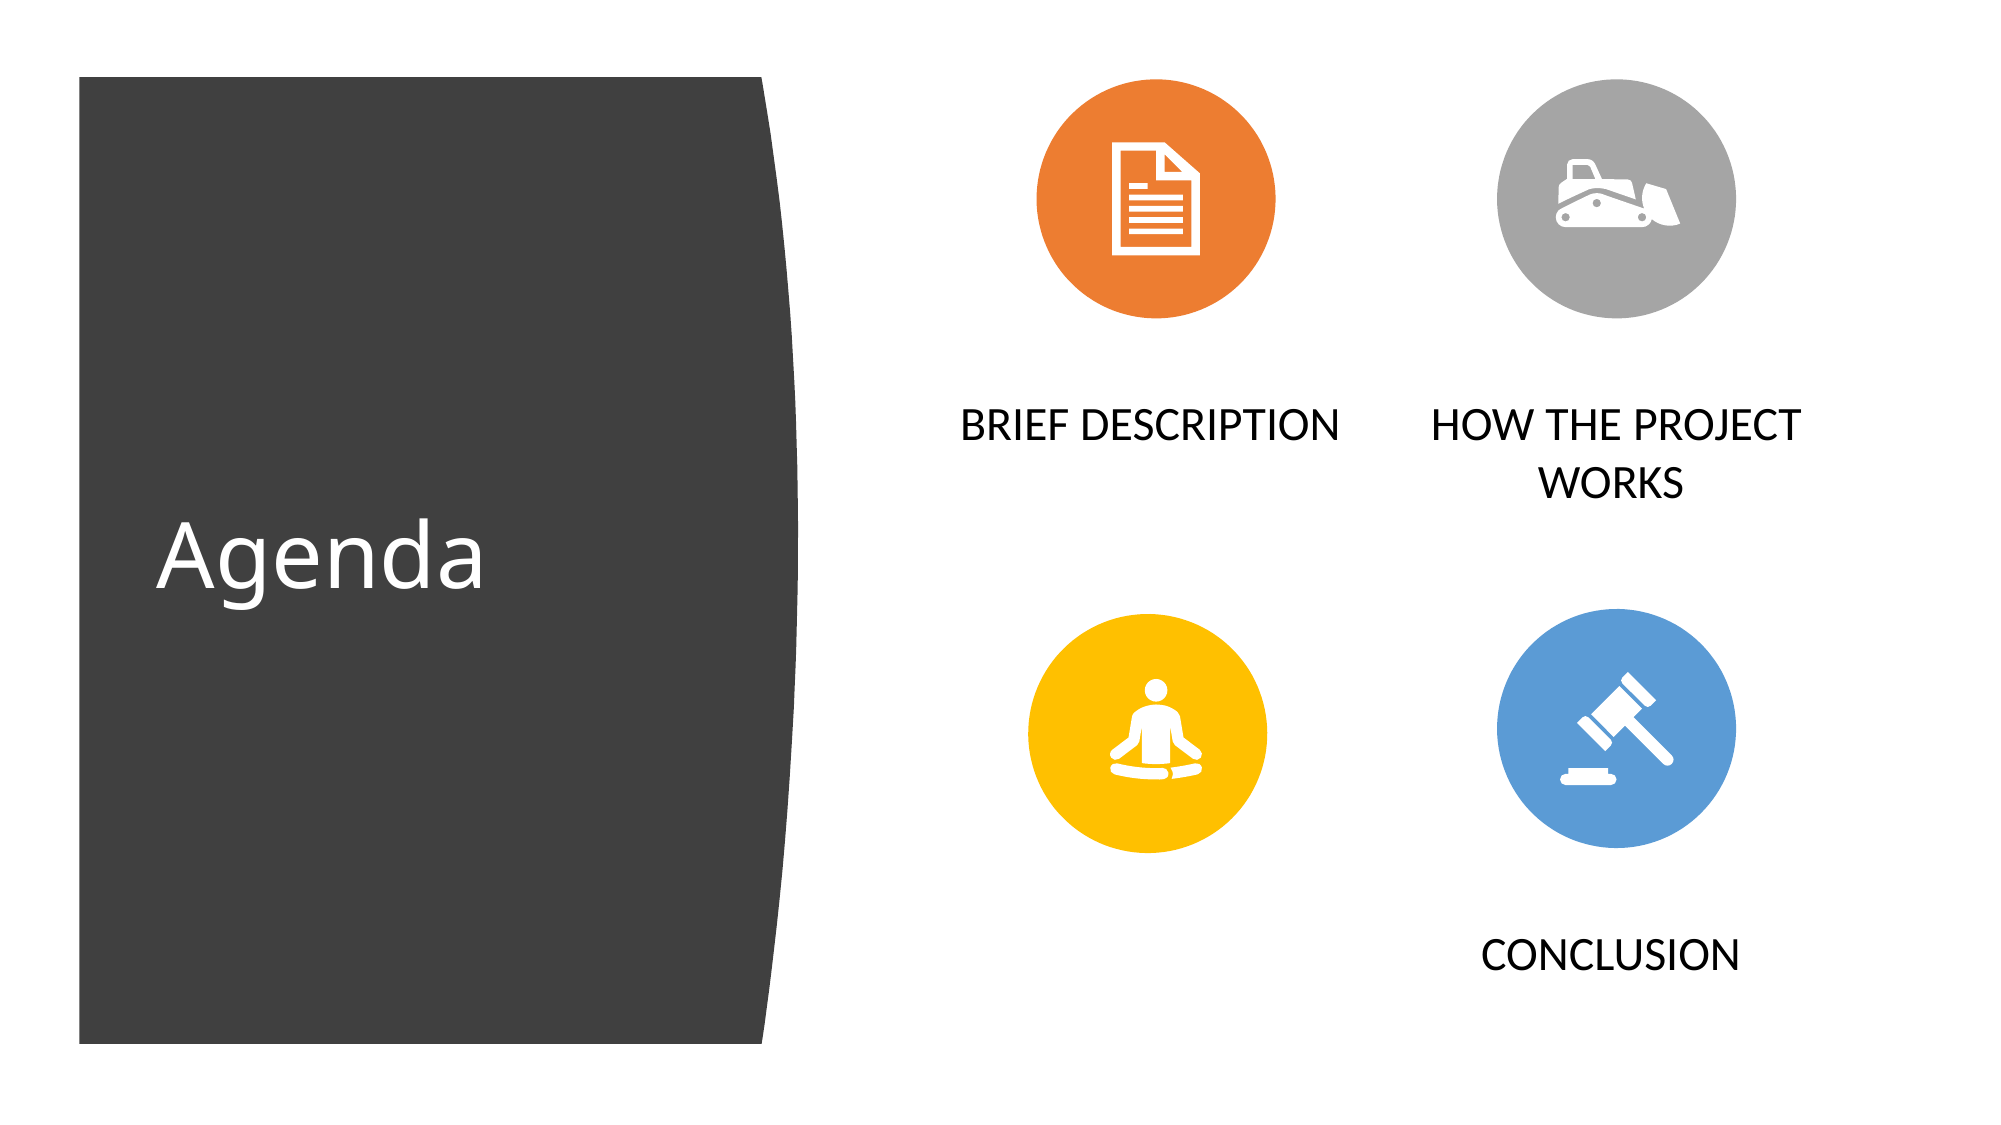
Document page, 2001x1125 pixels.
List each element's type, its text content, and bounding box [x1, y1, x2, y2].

text_box [1497, 79, 1737, 319]
text_box [1497, 608, 1737, 849]
text_box How the project works [1420, 392, 1813, 512]
title Agenda [141, 166, 702, 953]
text_box Brief description [960, 392, 1353, 512]
text_box [79, 77, 799, 1044]
text_box [1028, 613, 1268, 854]
text_box Conclusion [1420, 922, 1813, 1041]
text_box [1036, 79, 1276, 319]
